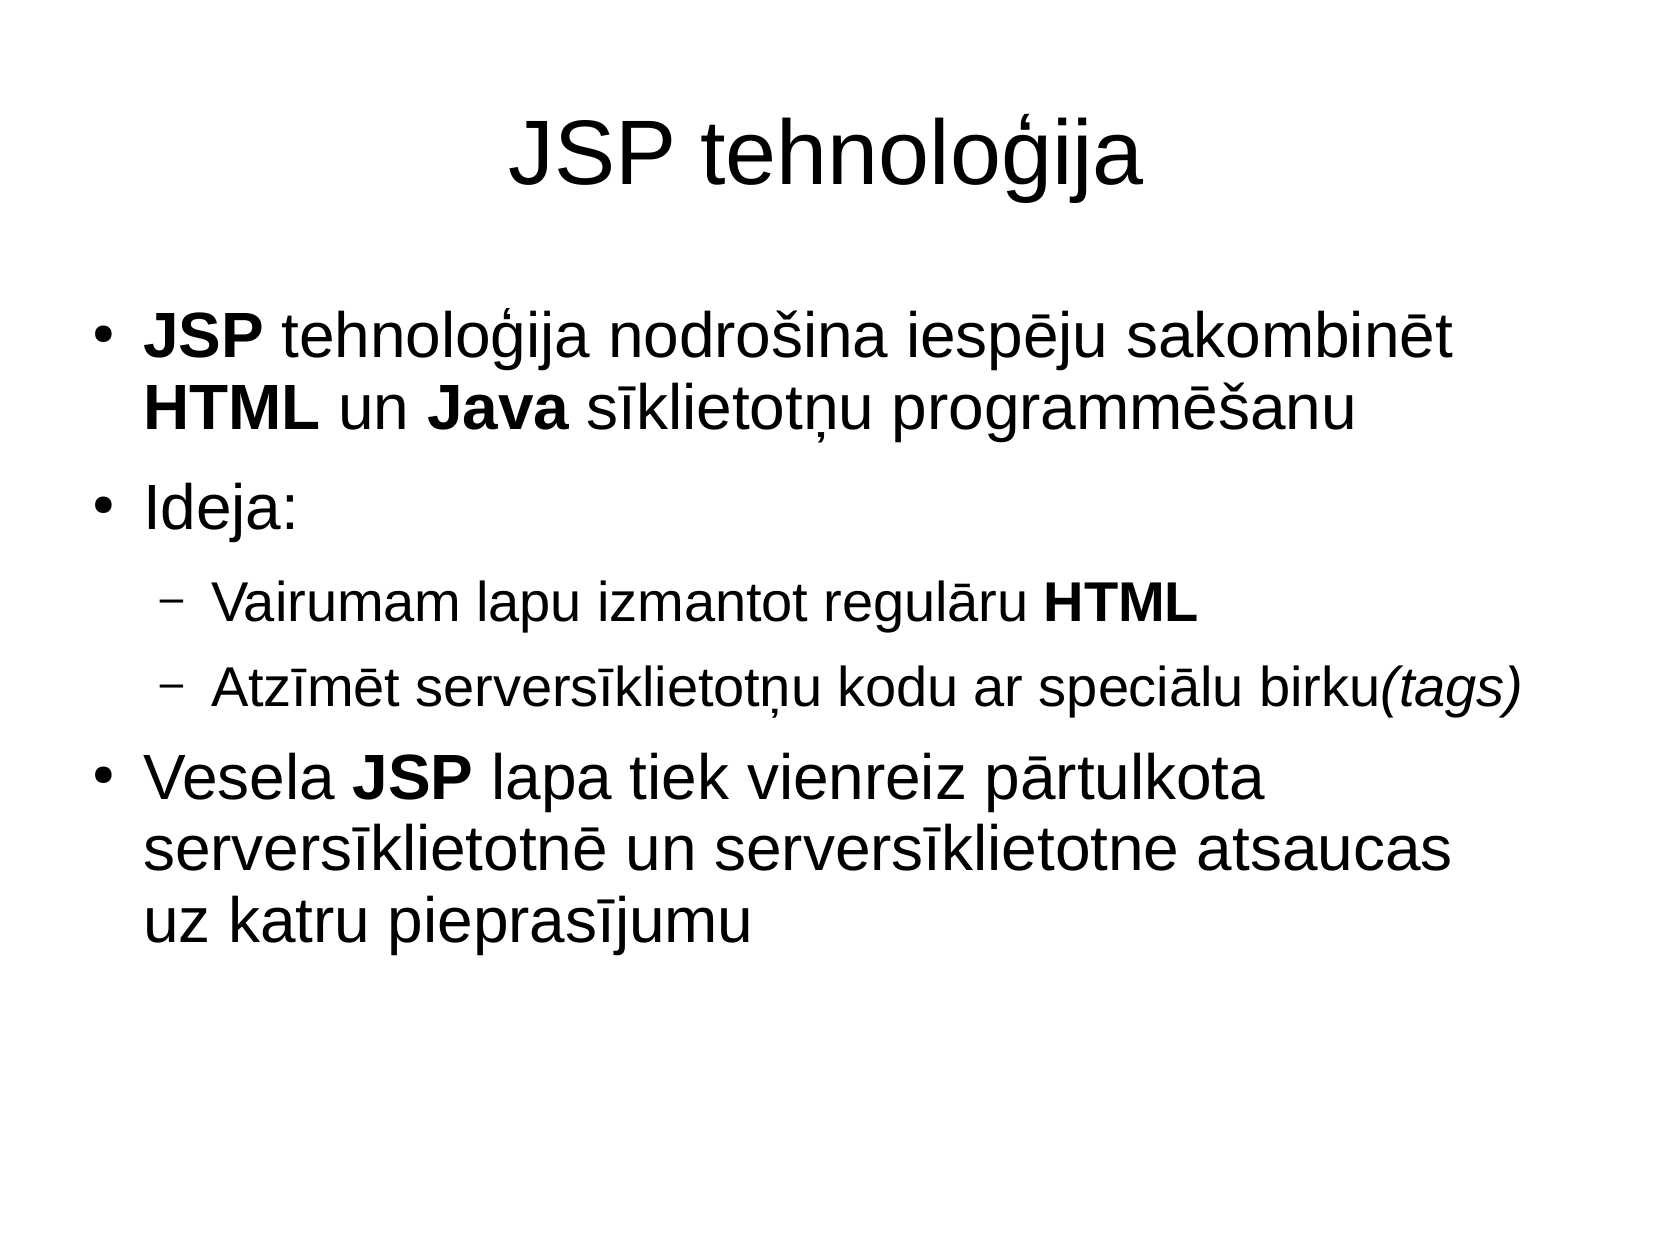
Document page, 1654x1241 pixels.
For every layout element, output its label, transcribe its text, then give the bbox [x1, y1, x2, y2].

list JSP tehnoloģija nodrošina iespēju sakombinēt HTML un Java sīklietotņu programmēšanu Ideja: Vairumam lapu izmantot regulāru HTML Atzīmēt serversīklietotņu kodu ar speciālu birku(tags) Vesela JSP lapa tiek vienreiz pārtulkota serversīklietotnē un serversīklietotne atsaucas uz katru pieprasījumu [75, 300, 1531, 1020]
title JSP tehnoloģija [82, 49, 1571, 257]
